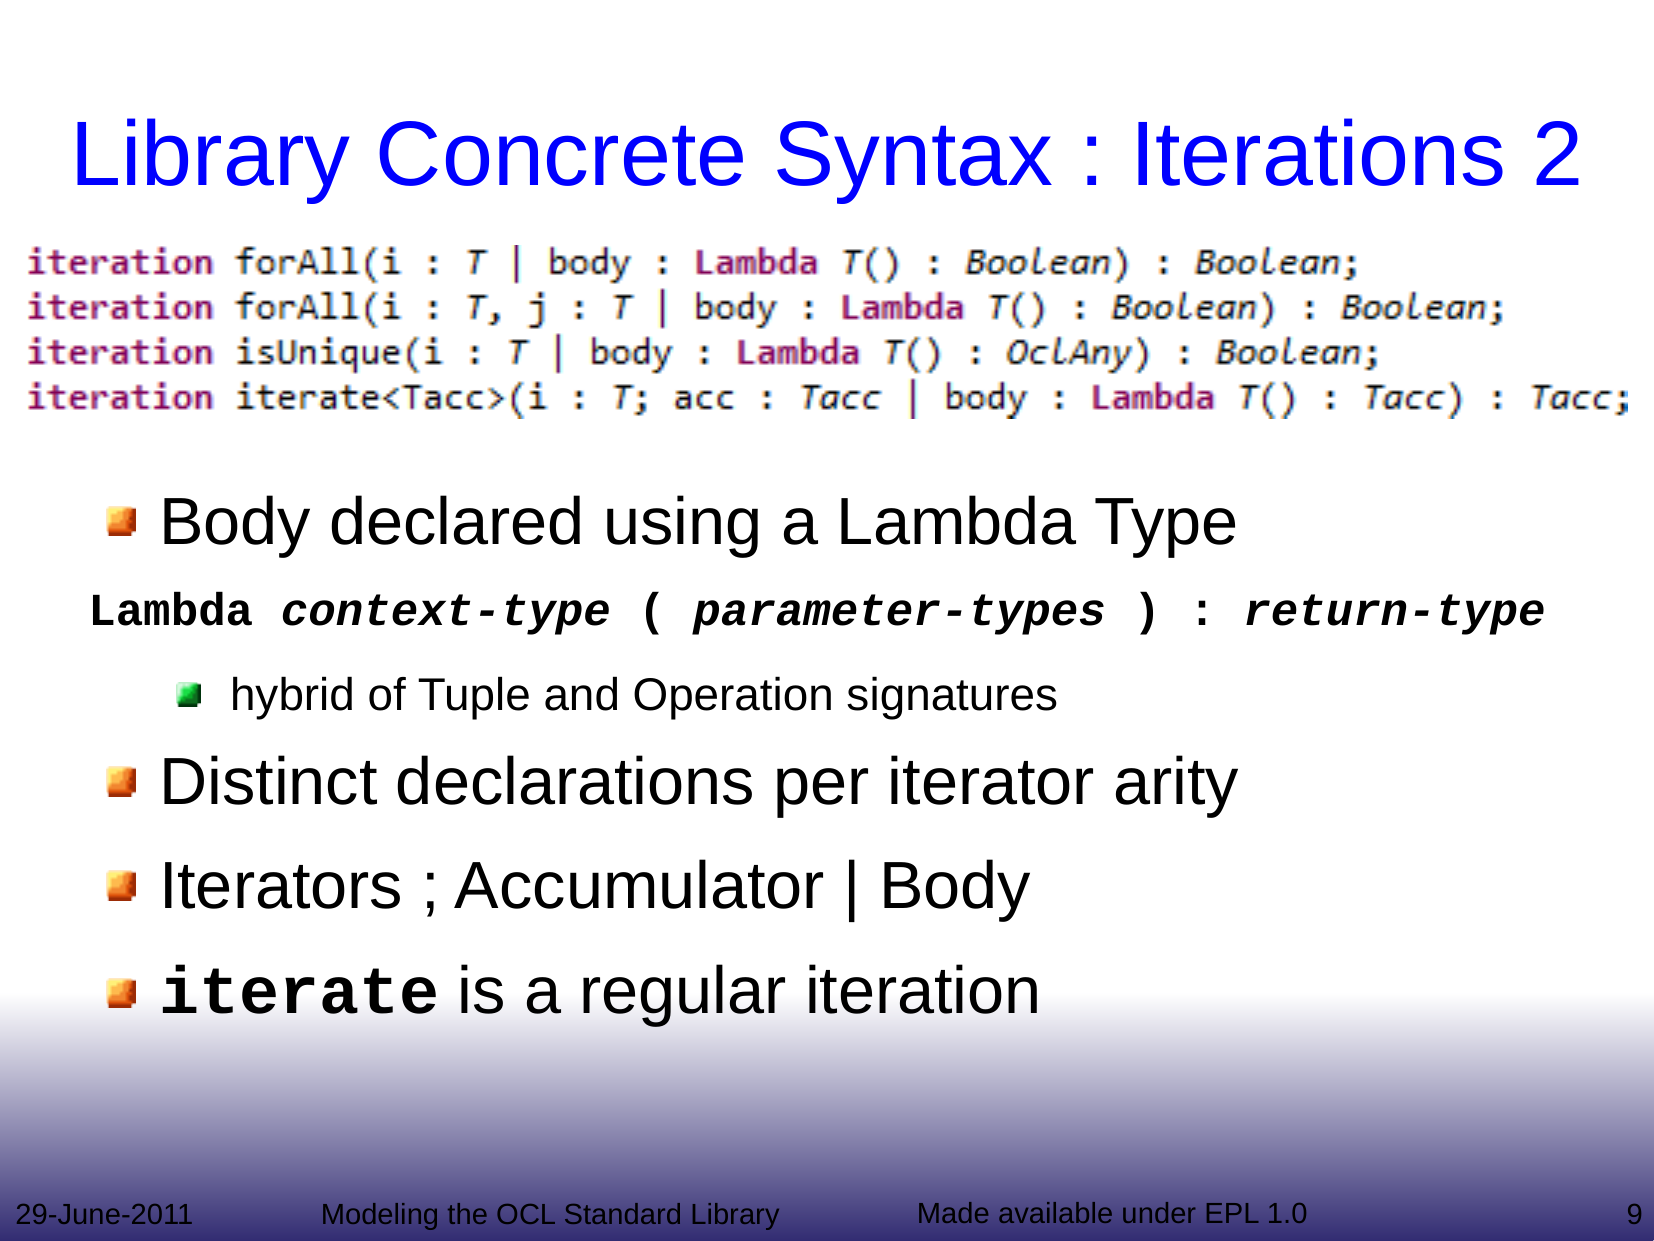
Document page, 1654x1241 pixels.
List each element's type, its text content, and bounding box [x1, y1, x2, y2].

list Body declared using a Lambda Type Lambda context-type ( parameter-types ) : return-type hybrid of Tuple and Operation signatures Distinct declarations per iterator arity Iterators ; Accumulator | Body iterate is a regular iteration [88, 483, 1577, 1109]
picture [27, 245, 1628, 419]
title Library Concrete Syntax : Iterations 2 [47, 49, 1609, 245]
